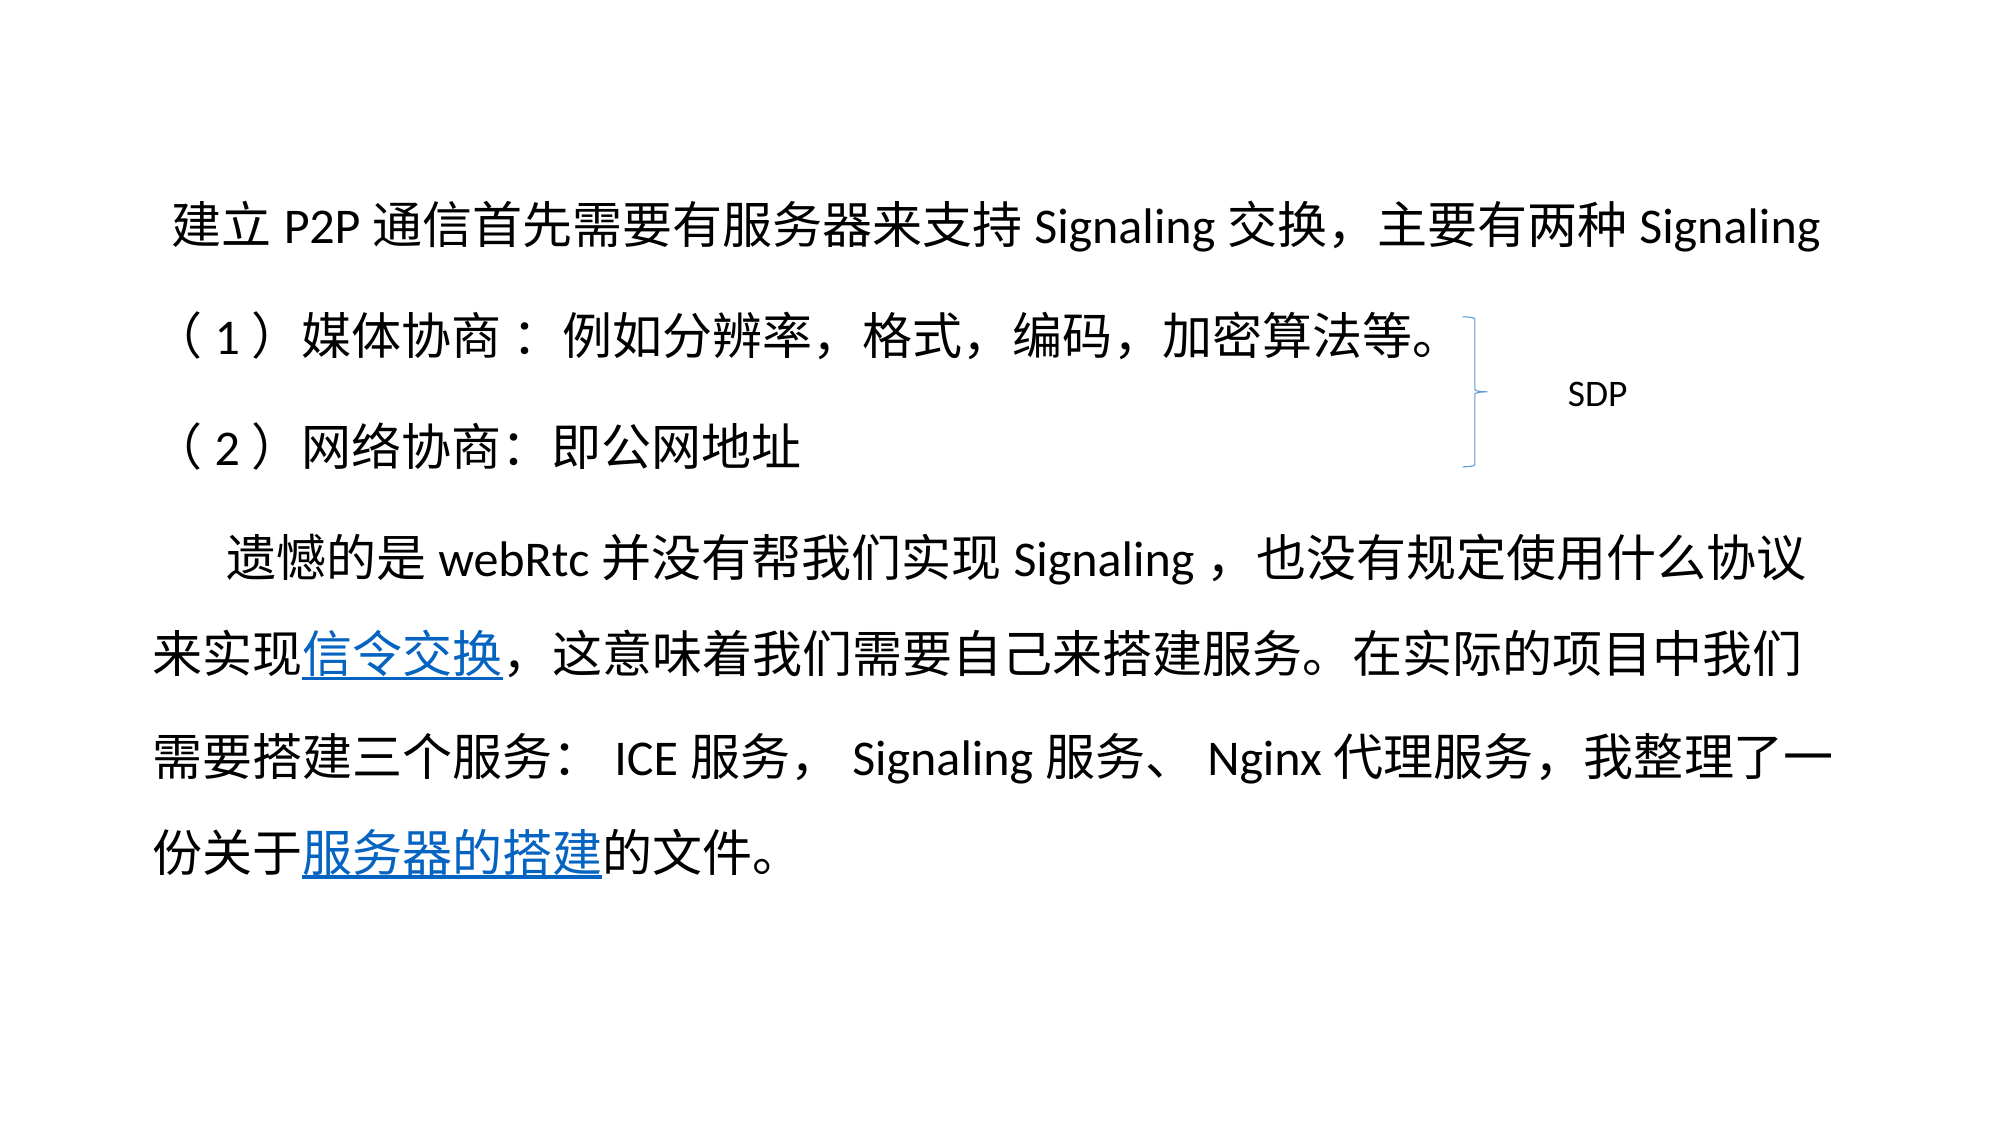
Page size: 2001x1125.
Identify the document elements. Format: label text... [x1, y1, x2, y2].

list 建立P2P通信首先需要有服务器来支持Signaling交换，主要有两种Signaling （1）媒体协商 ：例如分辨率，格式，编码，加密算法等。 （2）网络协商：即公网地址 遗憾的是webRtc并没有帮我们实现Signaling，也没有规定使用什么协议来实现信令交换，这意味着我们需要自己来搭建服务。在实际的项目中我们需要搭建三个服务：ICE服务，Signaling服务、Nginx代理服务，我整理了一份关于服务器的搭建的文件。 [137, 60, 1863, 1014]
text_box SDP [1553, 361, 1643, 422]
